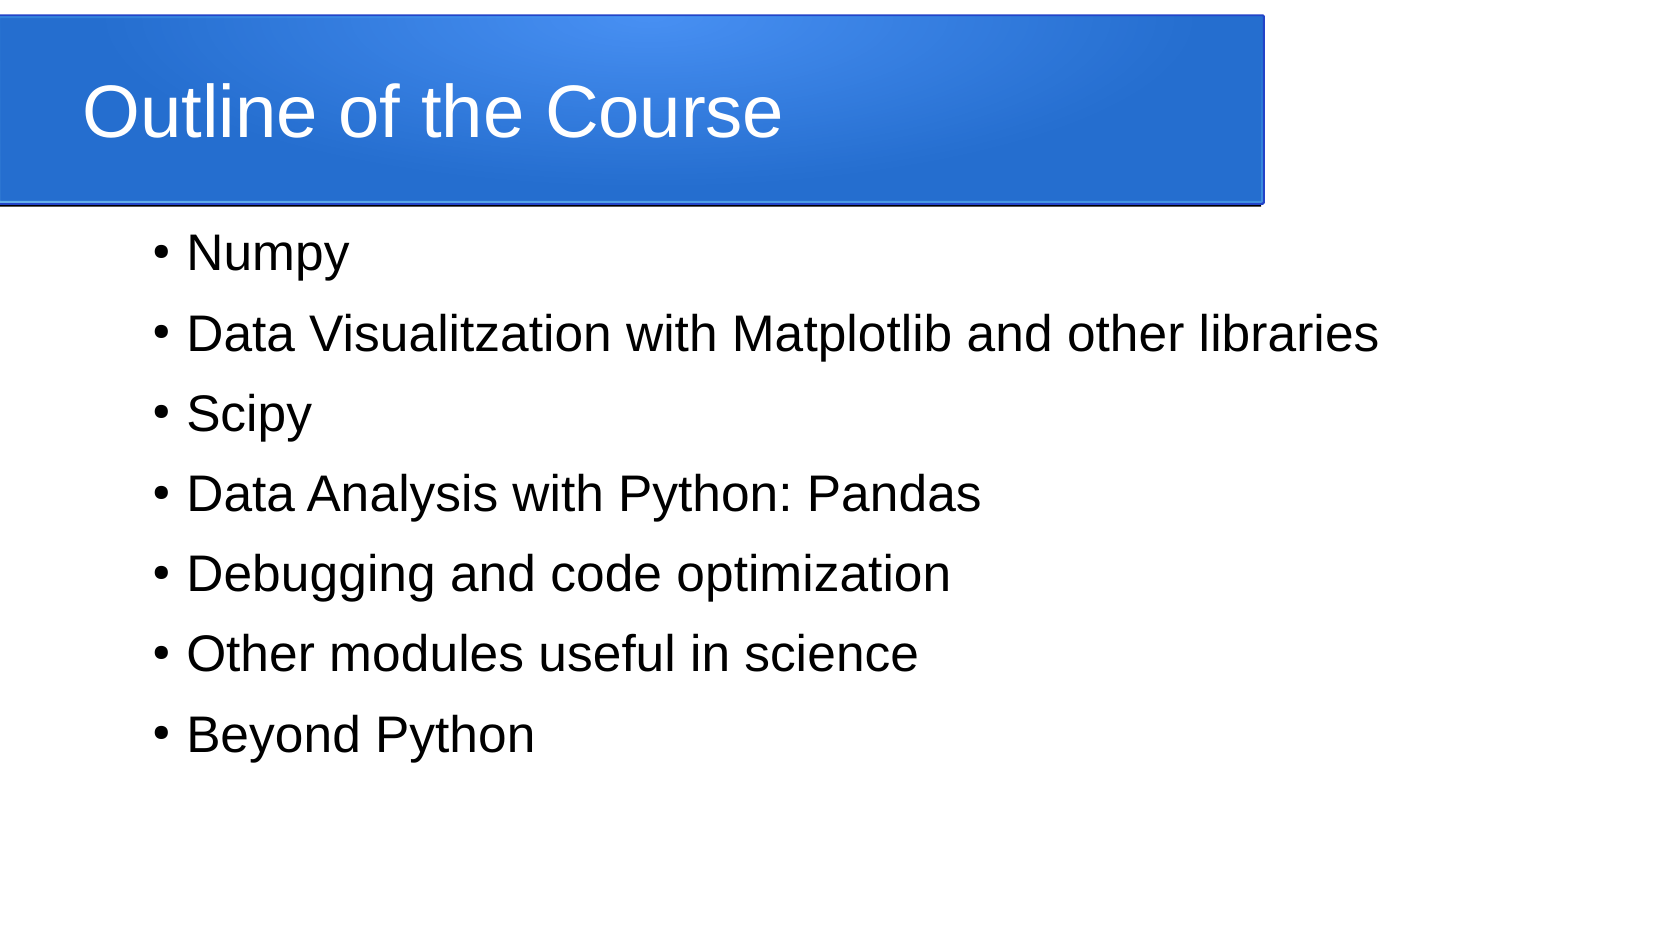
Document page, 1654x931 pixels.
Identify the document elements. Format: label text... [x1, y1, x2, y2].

list Numpy Data Visualitzation with Matplotlib and other libraries Scipy Data Analysis with Python: Pandas Debugging and code optimization Other modules useful in science Beyond Python [82, 224, 1571, 764]
title Outline of the Course [82, 35, 1235, 189]
